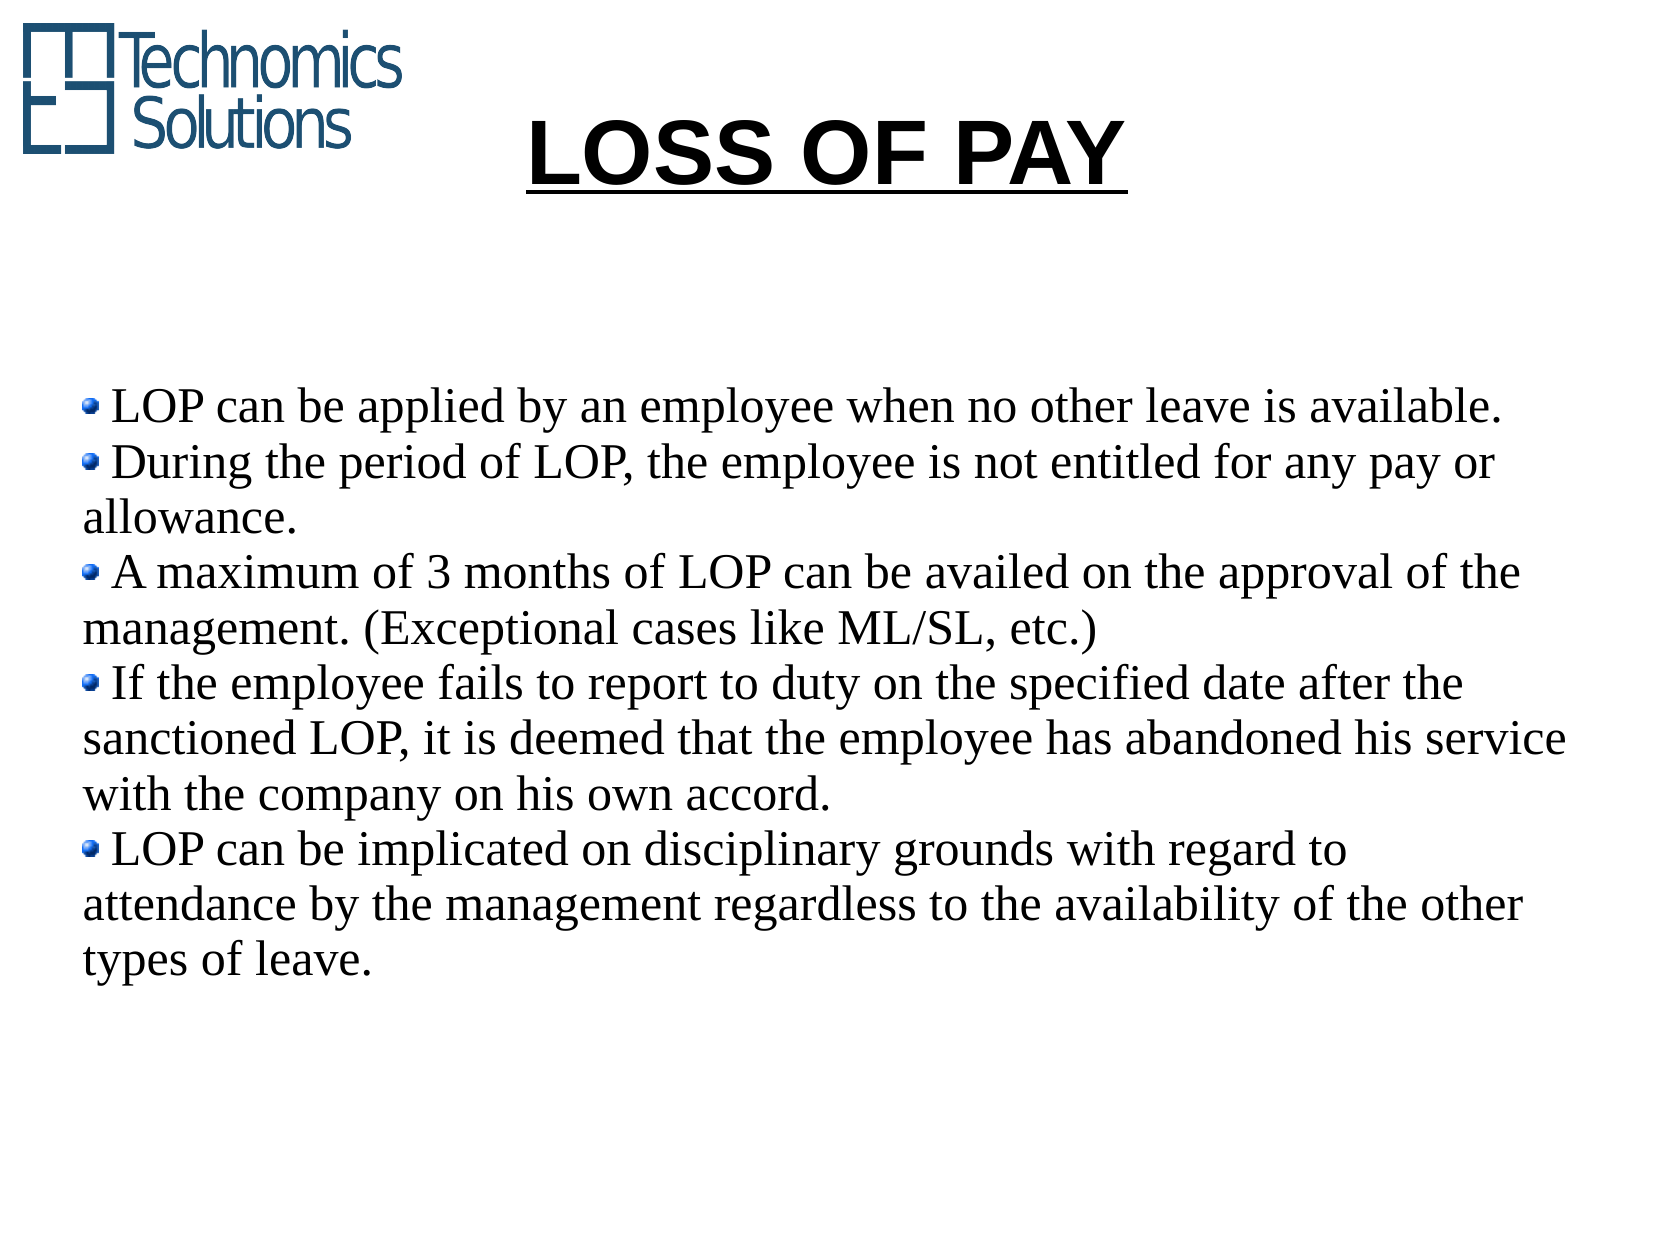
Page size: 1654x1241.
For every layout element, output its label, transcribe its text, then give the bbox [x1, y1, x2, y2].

title LOSS OF PAY [82, 49, 1571, 257]
subtitle LOP can be applied by an employee when no other leave is available. During the period of LOP, the employee is not entitled for any pay or allowance. A maximum of 3 months of LOP can be availed on the approval of the management. (Exceptional cases like ML/SL, etc.) If the employee fails to report to duty on the specified date after the sanctioned LOP, it is deemed that the employee has abandoned his service with the company on his own accord. LOP can be implicated on disciplinary grounds with regard to attendance by the management regardless to the availability of the other types of leave. [82, 290, 1571, 1075]
picture [23, 23, 402, 154]
